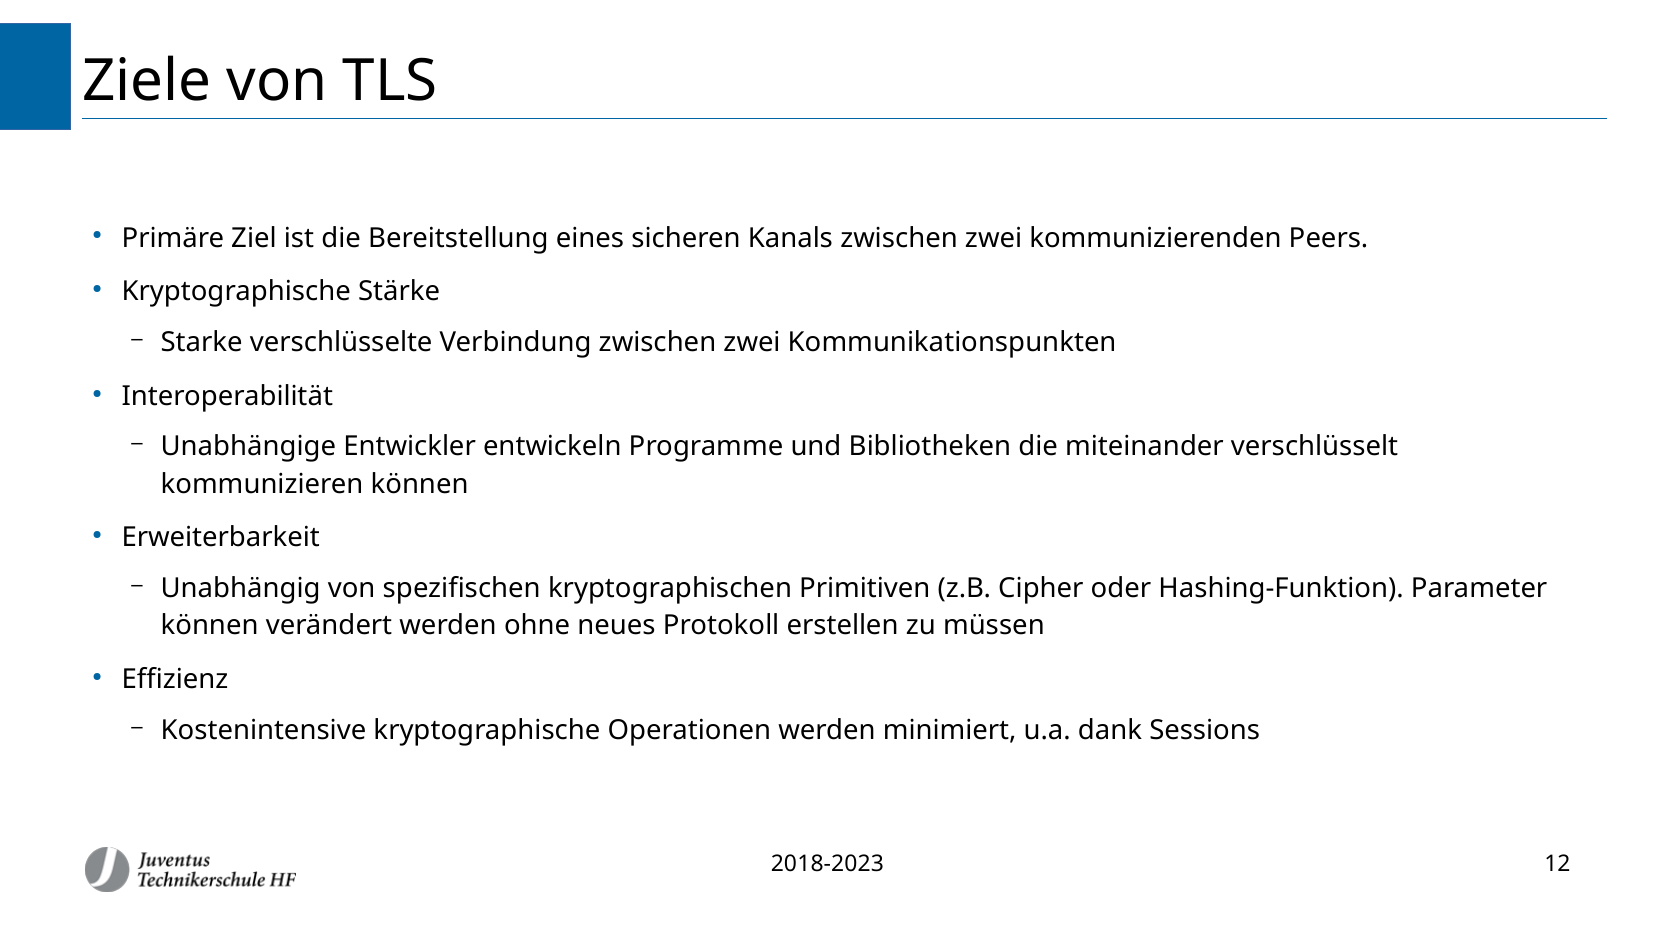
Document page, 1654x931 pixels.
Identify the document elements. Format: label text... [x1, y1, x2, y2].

picture [85, 847, 296, 892]
list Primäre Ziel ist die Bereitstellung eines sicheren Kanals zwischen zwei kommunizierenden Peers. Kryptographische Stärke Starke verschlüsselte Verbindung zwischen zwei Kommunikationspunkten Interoperabilität Unabhängige Entwickler entwickeln Programme und Bibliotheken die miteinander verschlüsselt kommunizieren können Erweiterbarkeit Unabhängig von spezifischen kryptographischen Primitiven (z.B. Cipher oder Hashing-Funktion). Parameter können verändert werden ohne neues Protokoll erstellen zu müssen Effizienz Kostenintensive kryptographische Operationen werden minimiert, u.a. dank Sessions [82, 217, 1571, 758]
title Ziele von TLS [82, 37, 1571, 119]
